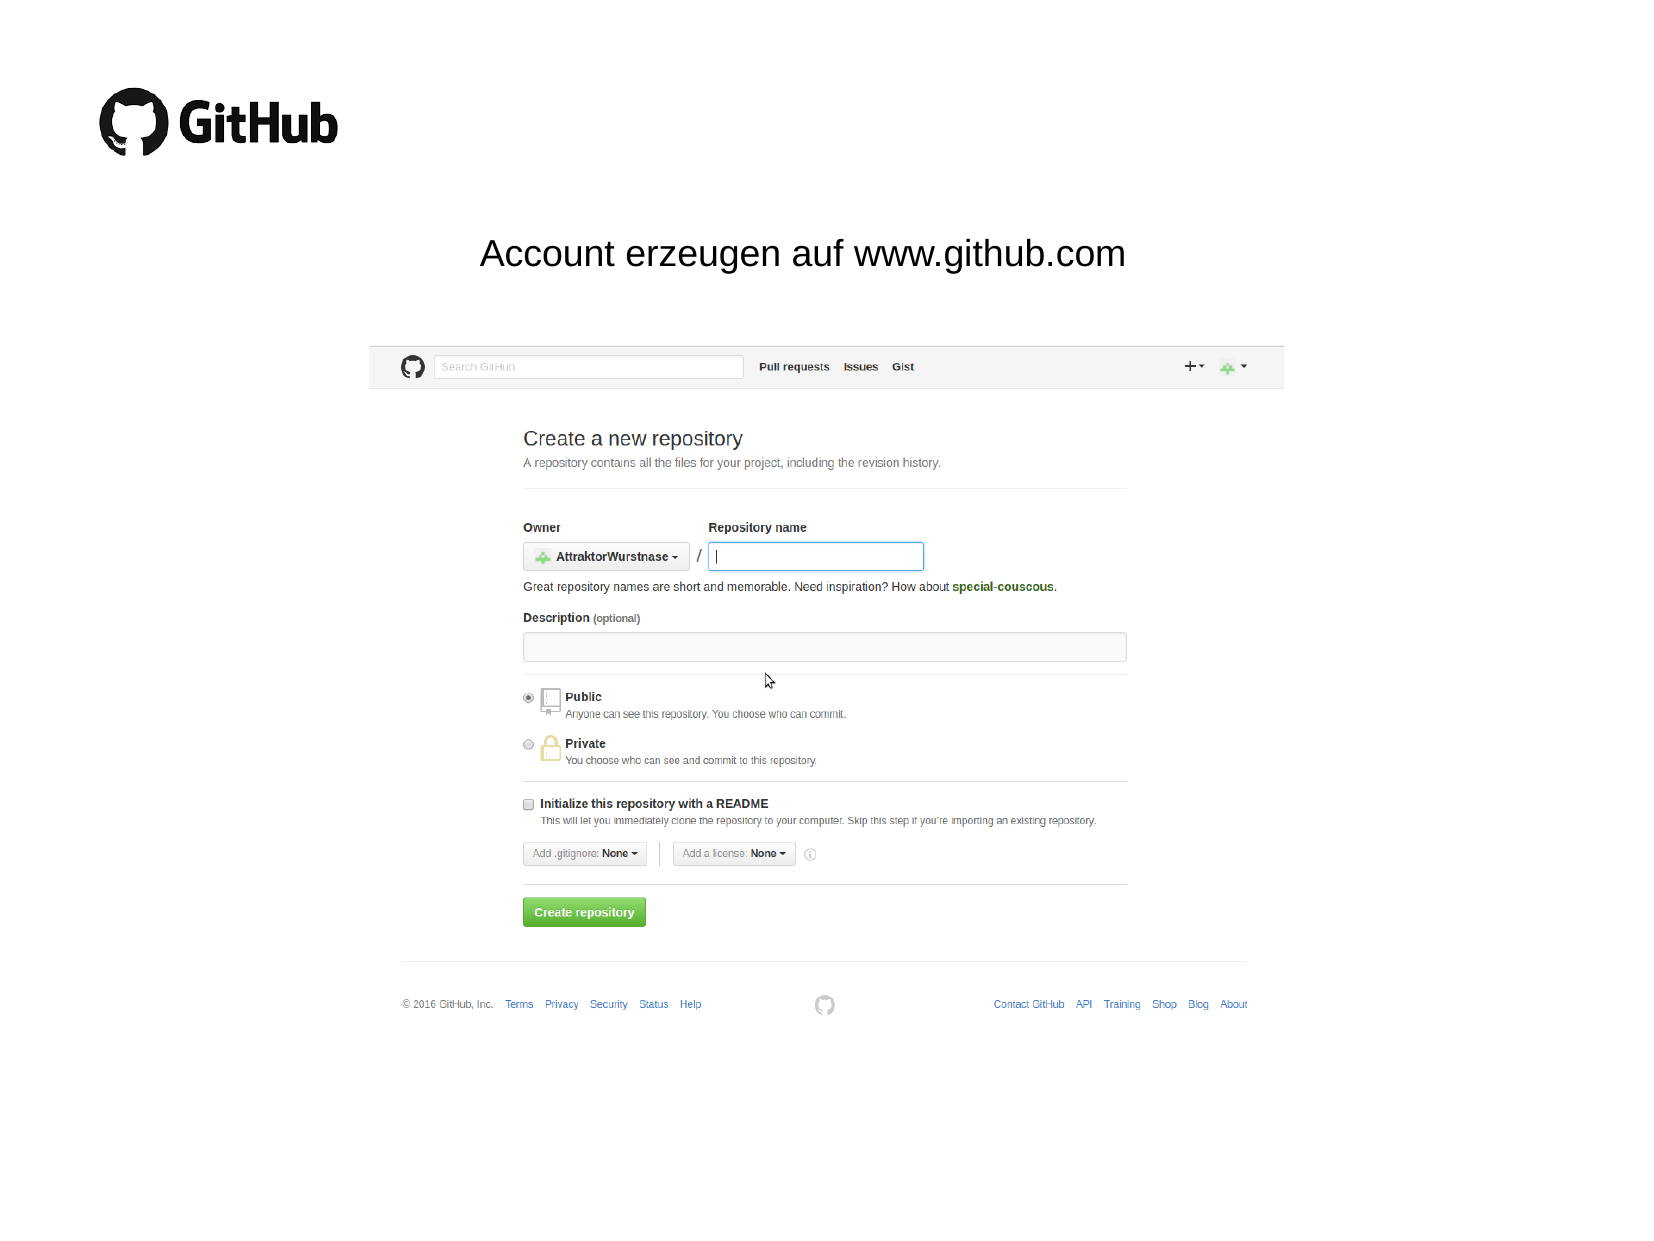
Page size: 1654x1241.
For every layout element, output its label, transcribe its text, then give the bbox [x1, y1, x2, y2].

picture [60, 63, 376, 181]
text_box Account erzeugen auf www.github.com [465, 225, 1142, 282]
picture [369, 345, 1285, 1021]
